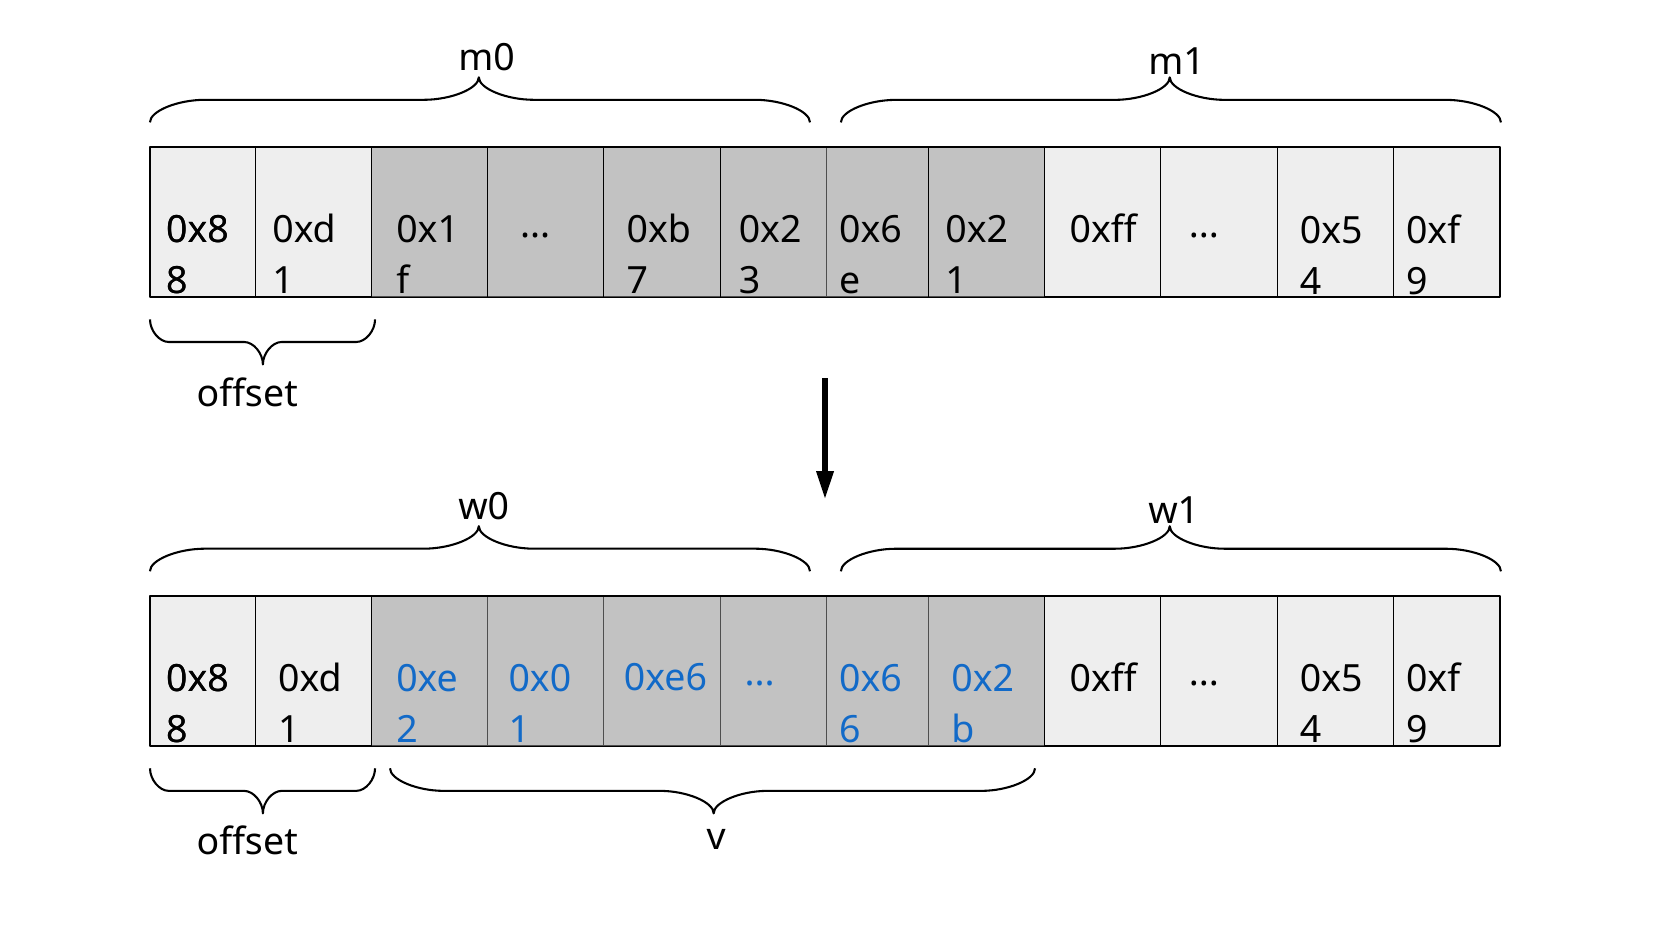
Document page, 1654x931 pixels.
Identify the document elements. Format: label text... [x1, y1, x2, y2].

text_box w1 [1133, 476, 1250, 539]
text_box 0x54 [1285, 644, 1391, 707]
text_box 0xe2 [381, 644, 487, 707]
text_box [488, 147, 603, 298]
text_box 0x23 [724, 195, 824, 258]
text_box 0x88 [151, 644, 257, 707]
text_box 0x6e [824, 195, 930, 258]
text_box v [691, 801, 809, 864]
text_box ... [729, 638, 835, 701]
text_box 0x2b [936, 644, 1042, 707]
text_box [929, 147, 1044, 298]
text_box [256, 596, 1160, 747]
text_box m1 [1133, 27, 1250, 90]
text_box 0xd1 [257, 195, 363, 258]
text_box [256, 147, 371, 298]
text_box 0xd1 [263, 644, 369, 707]
text_box 0xe6 [609, 643, 726, 706]
text_box [1161, 147, 1277, 298]
text_box [1394, 147, 1501, 298]
text_box [1394, 596, 1501, 747]
text_box ... [1174, 638, 1280, 701]
text_box [150, 596, 255, 747]
text_box 0x54 [1285, 195, 1391, 258]
text_box [1278, 147, 1393, 298]
text_box offset [181, 807, 359, 870]
text_box 0xff [1054, 195, 1160, 258]
text_box [1045, 147, 1160, 298]
text_box [1278, 596, 1393, 747]
text_box 0x88 [151, 195, 257, 258]
text_box 0x21 [930, 195, 1036, 258]
text_box ... [1174, 189, 1280, 252]
text_box [150, 147, 255, 298]
text_box 0xf9 [1391, 644, 1497, 707]
text_box 0x1f [381, 195, 487, 258]
text_box [721, 147, 928, 298]
text_box [1161, 596, 1277, 747]
text_box 0xf9 [1391, 195, 1497, 258]
text_box [604, 147, 720, 298]
text_box [372, 147, 487, 298]
text_box offset [181, 358, 359, 421]
text_box ... [505, 189, 611, 252]
text_box m0 [443, 22, 560, 85]
text_box 0x66 [824, 644, 930, 707]
text_box w0 [443, 471, 560, 534]
text_box 0xff [1054, 644, 1160, 707]
text_box 0xb7 [611, 195, 717, 258]
text_box 0x01 [493, 644, 599, 707]
